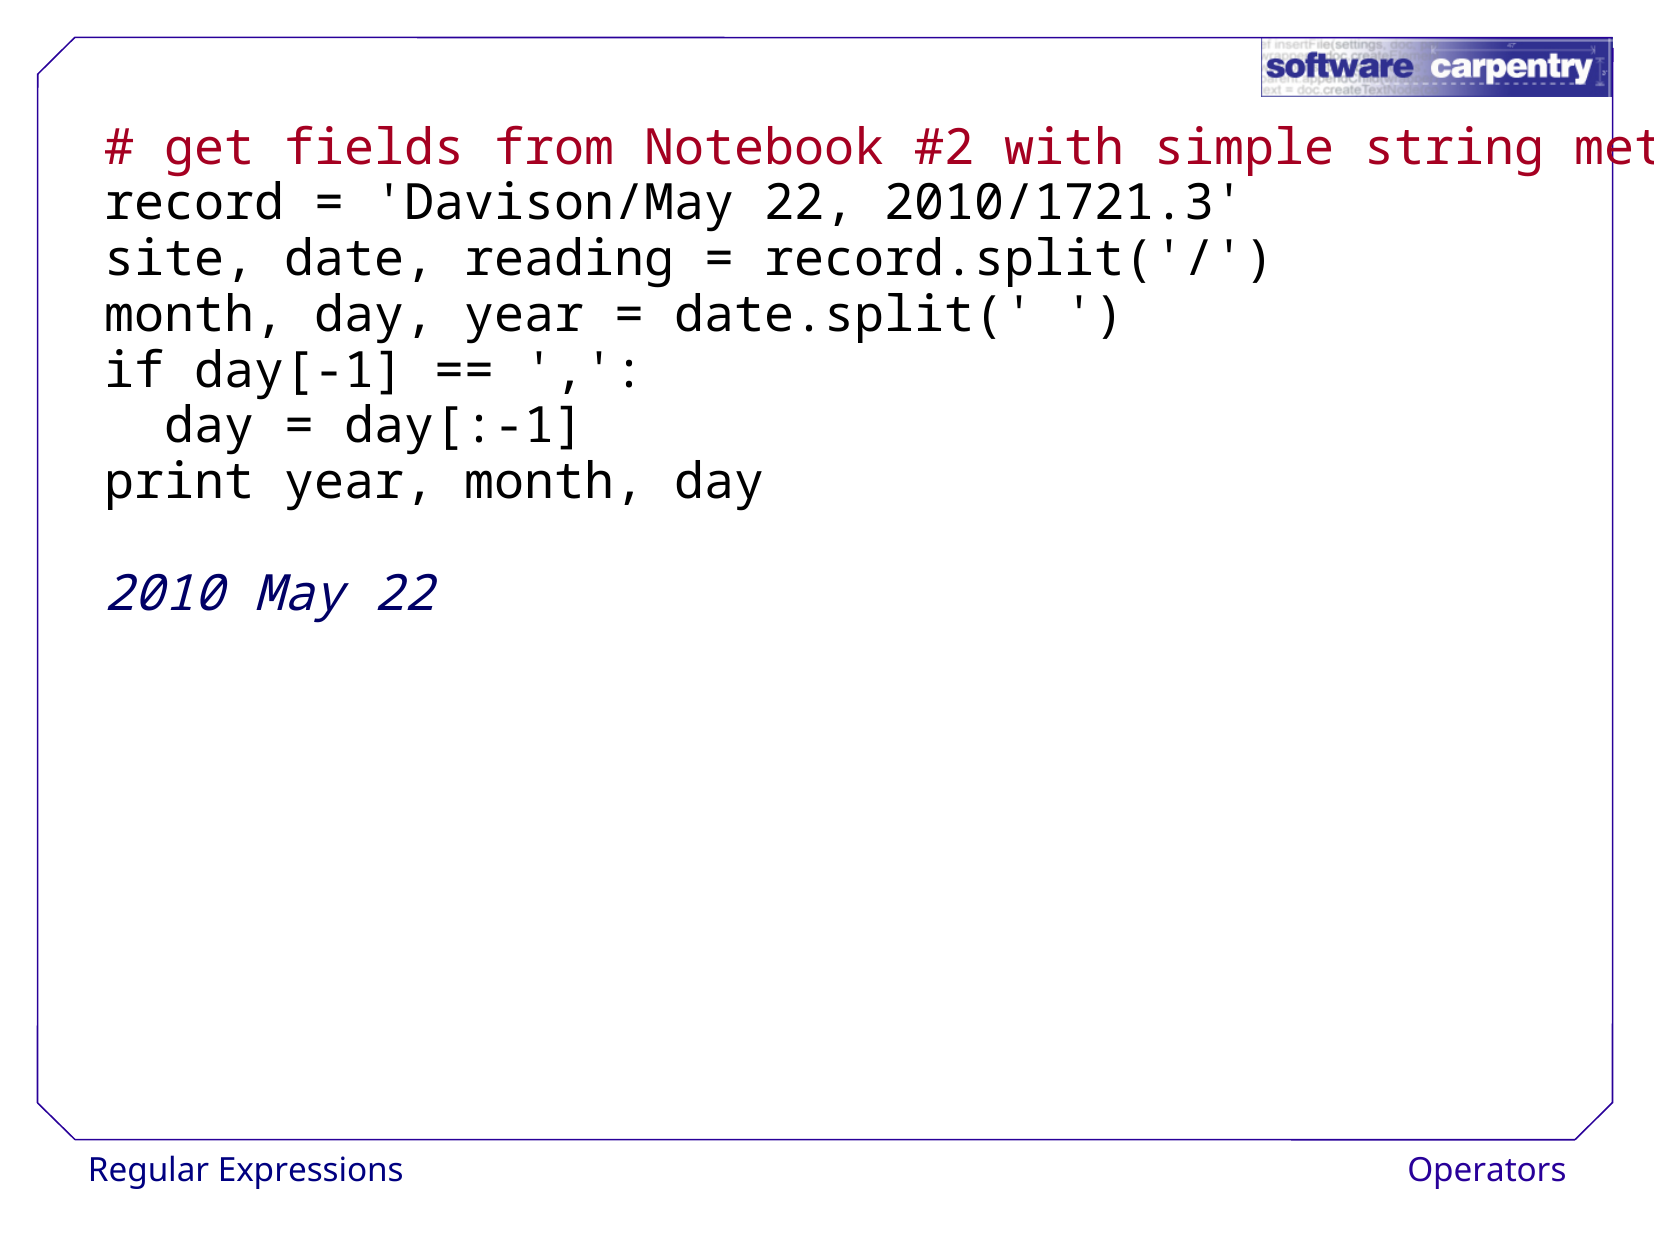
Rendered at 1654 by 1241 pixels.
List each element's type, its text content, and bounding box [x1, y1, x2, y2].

picture [1261, 39, 1613, 97]
text_box # get fields from Notebook #2 with simple string methods record = 'Davison/May 22, 2010/1721.3' site, date, reading = record.split('/') month, day, year = date.split(' ') if day[-1] == ',': day = day[:-1] print year, month, day 2010 May 22 [89, 112, 1512, 999]
